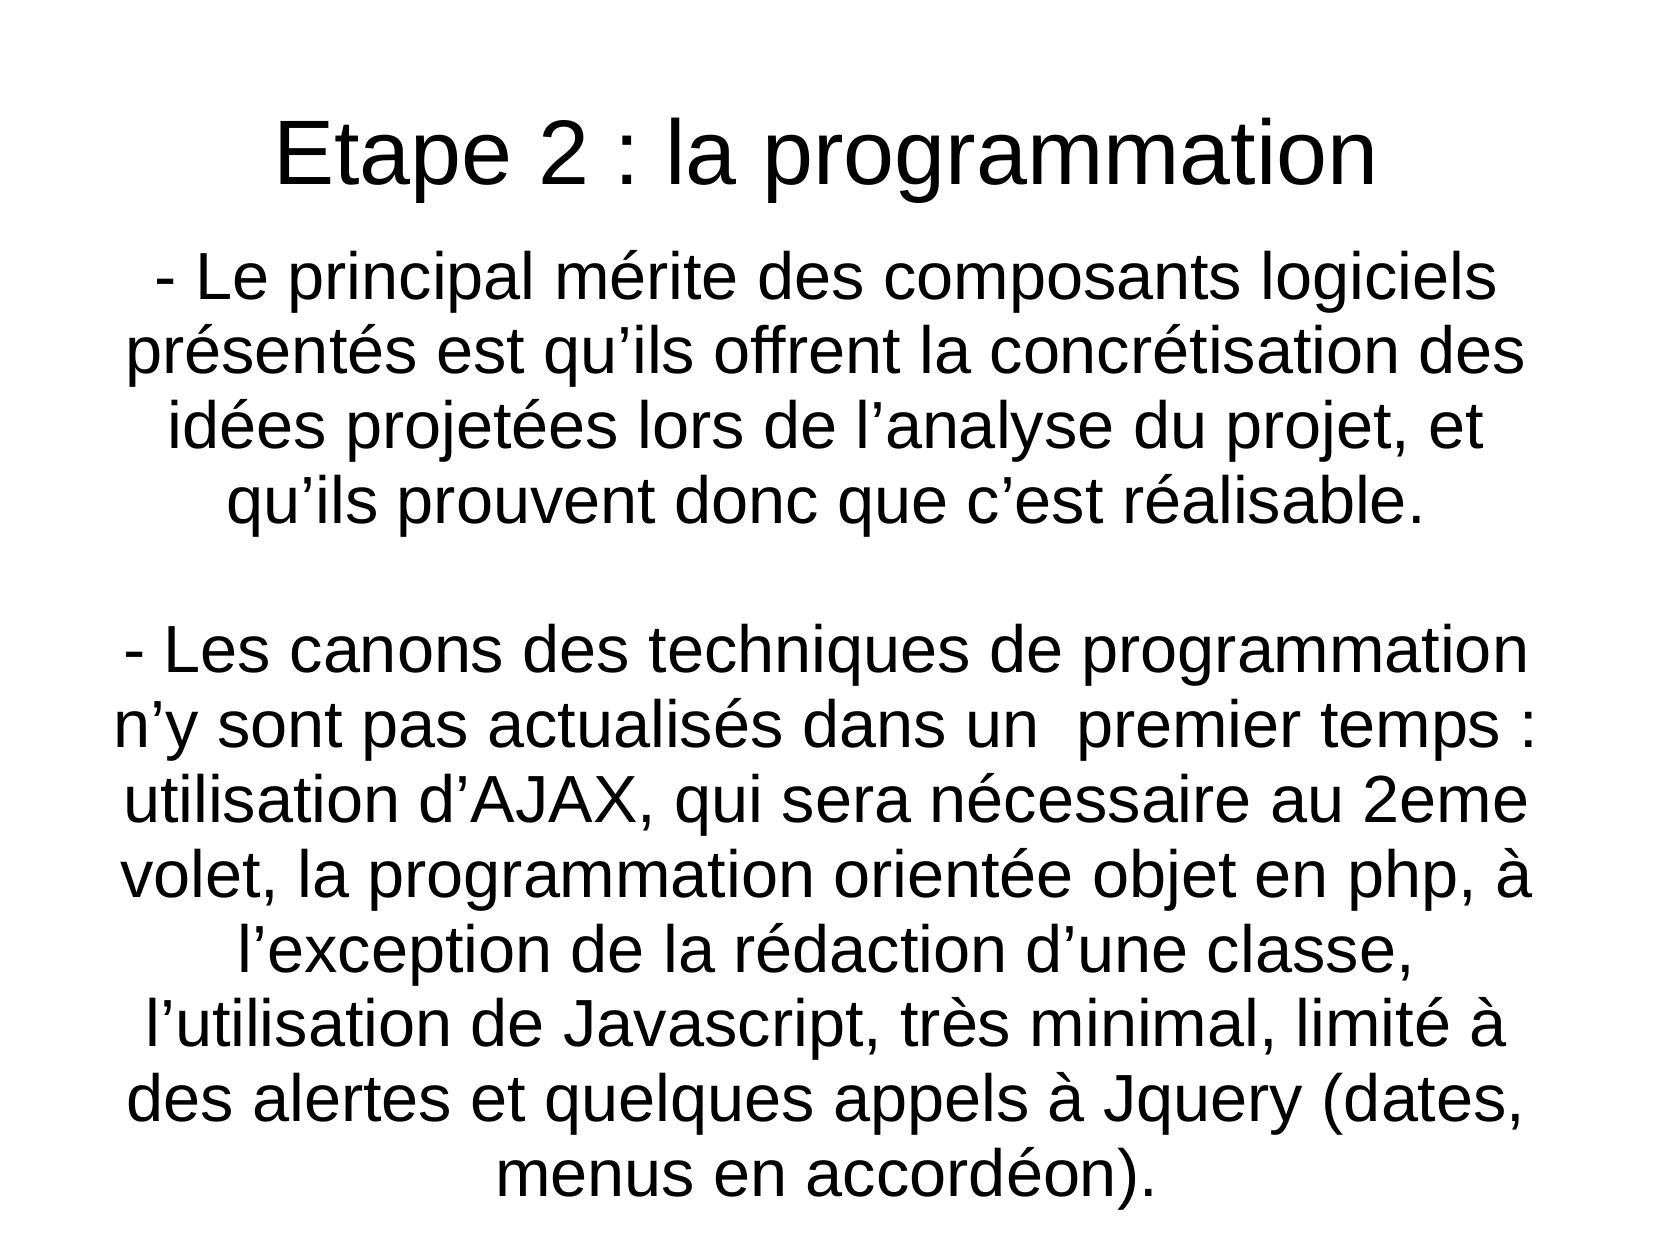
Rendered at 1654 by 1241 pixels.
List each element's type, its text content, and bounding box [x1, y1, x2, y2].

subtitle - Le principal mérite des composants logiciels présentés est qu’ils offrent la concrétisation des idées projetées lors de l’analyse du projet, et qu’ils prouvent donc que c’est réalisable. - Les canons des techniques de programmation n’y sont pas actualisés dans un premier temps : utilisation d’AJAX, qui sera nécessaire au 2eme volet, la programmation orientée objet en php, à l’exception de la rédaction d’une classe, l’utilisation de Javascript, très minimal, limité à des alertes et quelques appels à Jquery (dates, menus en accordéon). [82, 14, 1571, 1241]
